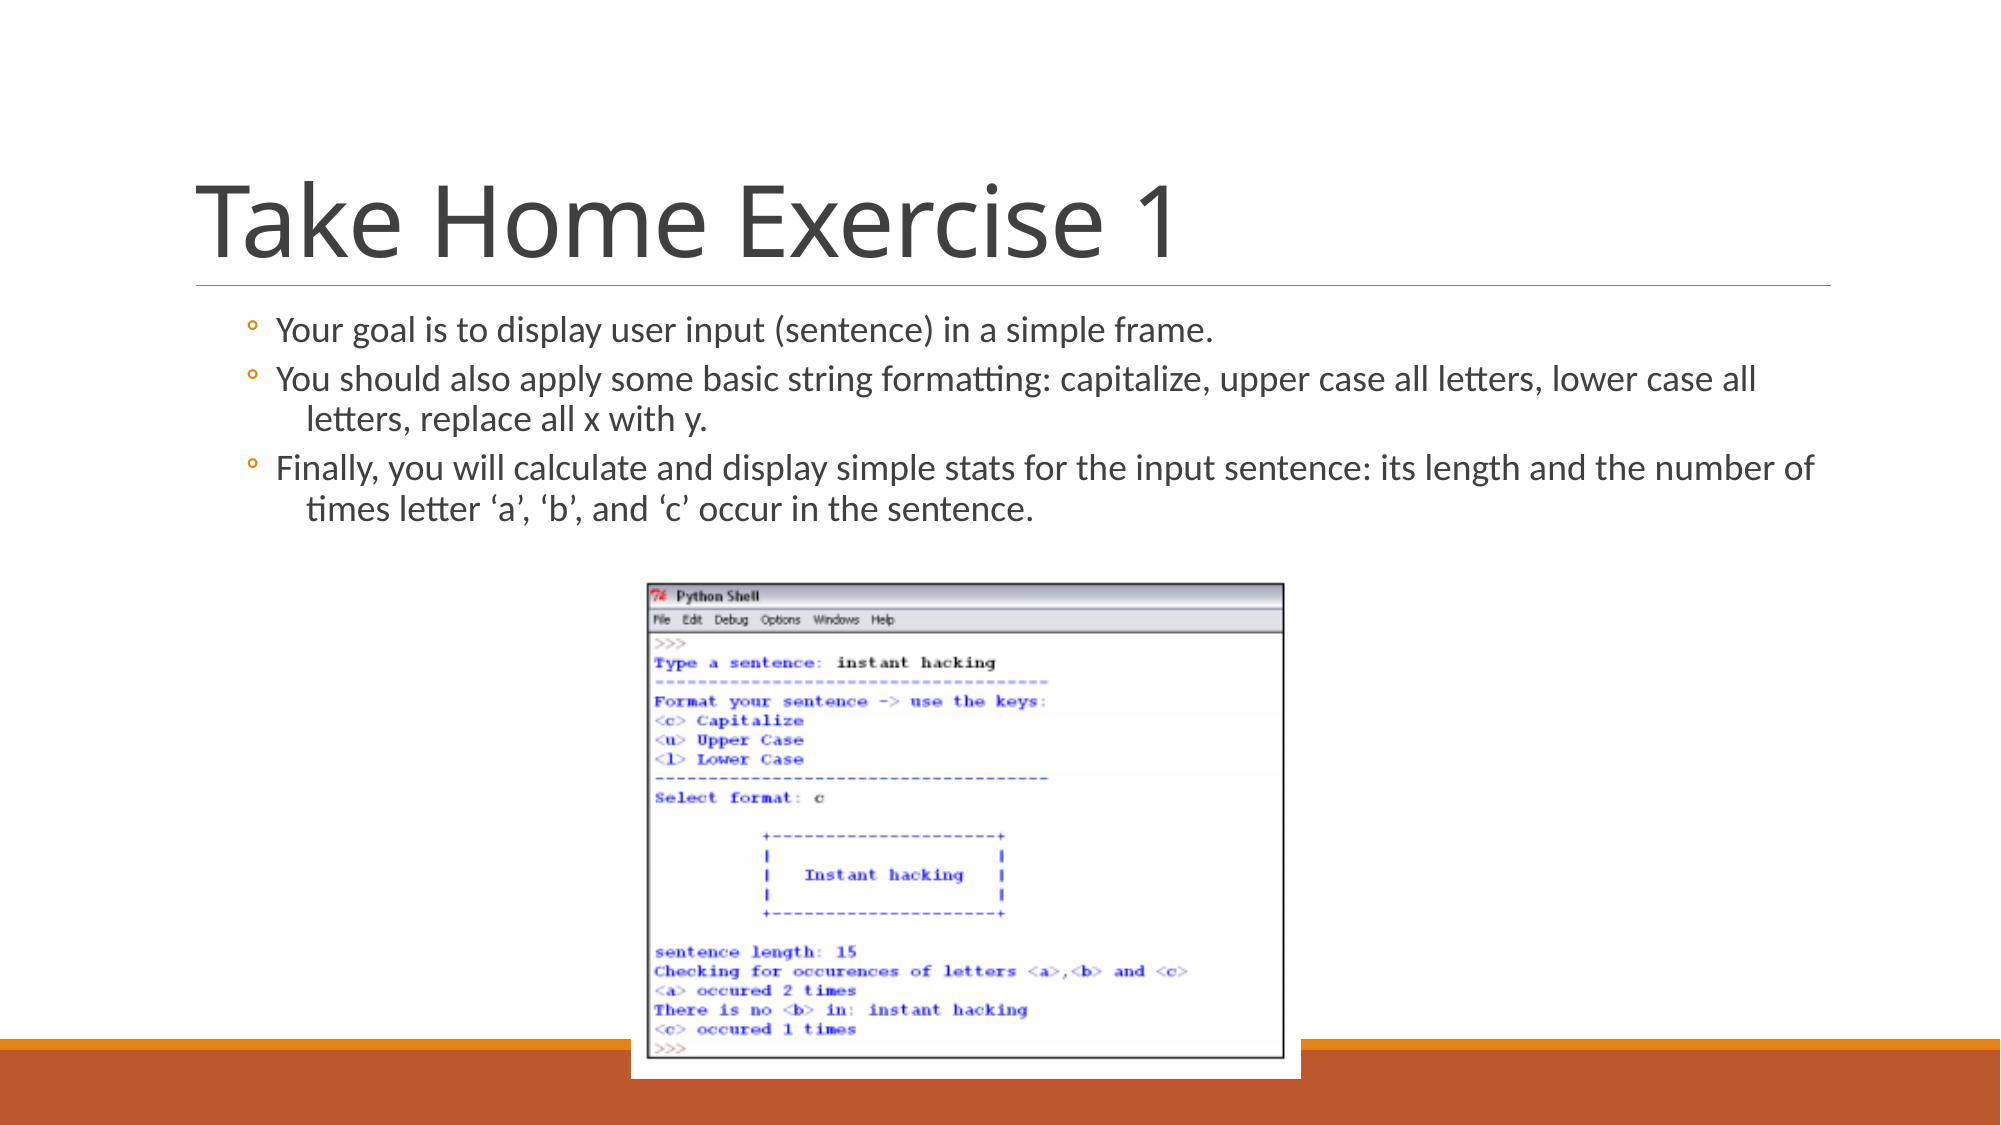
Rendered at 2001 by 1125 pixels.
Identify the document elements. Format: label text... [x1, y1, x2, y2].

picture [631, 569, 1301, 1079]
list Your goal is to display user input (sentence) in a simple frame. You should also apply some basic string formatting: capitalize, upper case all letters, lower case all letters, replace all x with y. Finally, you will calculate and display simple stats for the input sentence: its length and the number of times letter ‘a’, ‘b’, and ‘c’ occur in the sentence. [180, 302, 1831, 963]
title Take Home Exercise 1 [180, 47, 1831, 286]
